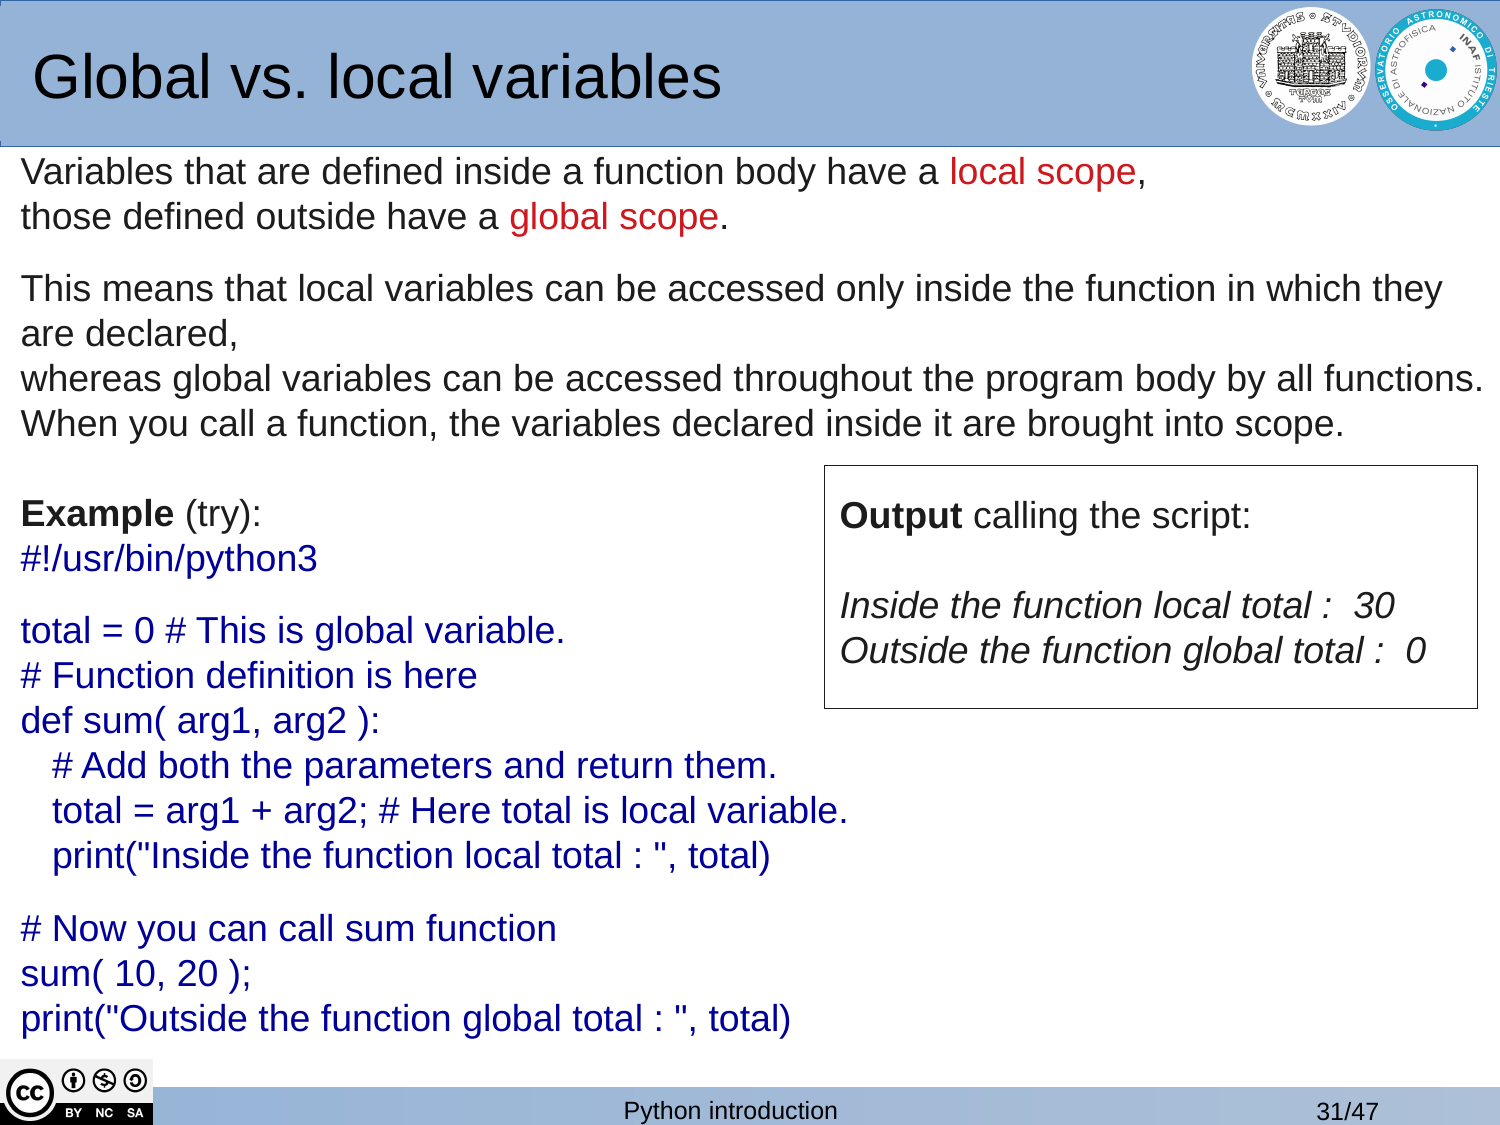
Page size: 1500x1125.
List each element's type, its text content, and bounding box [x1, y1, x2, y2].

picture [1252, 0, 1500, 138]
list Variables that are defined inside a function body have a local scope, those defined outside have a global scope. This means that local variables can be accessed only inside the function in which they are declared, whereas global variables can be accessed throughout the program body by all functions. When you call a function, the variables declared inside it are brought into scope. Example (try): #!/usr/bin/python3 total = 0 # This is global variable. # Function definition is here def sum( arg1, arg2 ): # Add both the parameters and return them. total = arg1 + arg2; # Here total is local variable. print("Inside the function local total : ", total) # Now you can call sum function sum( 10, 20 ); print("Outside the function global total : ", total) [5, 138, 1500, 1075]
picture [0, 1059, 153, 1125]
text_box [824, 465, 1478, 709]
list Output calling the script: Inside the function local total : 30 Outside the function global total : 0 [824, 483, 1485, 716]
text_box Global vs. local variables [0, 5, 1243, 141]
